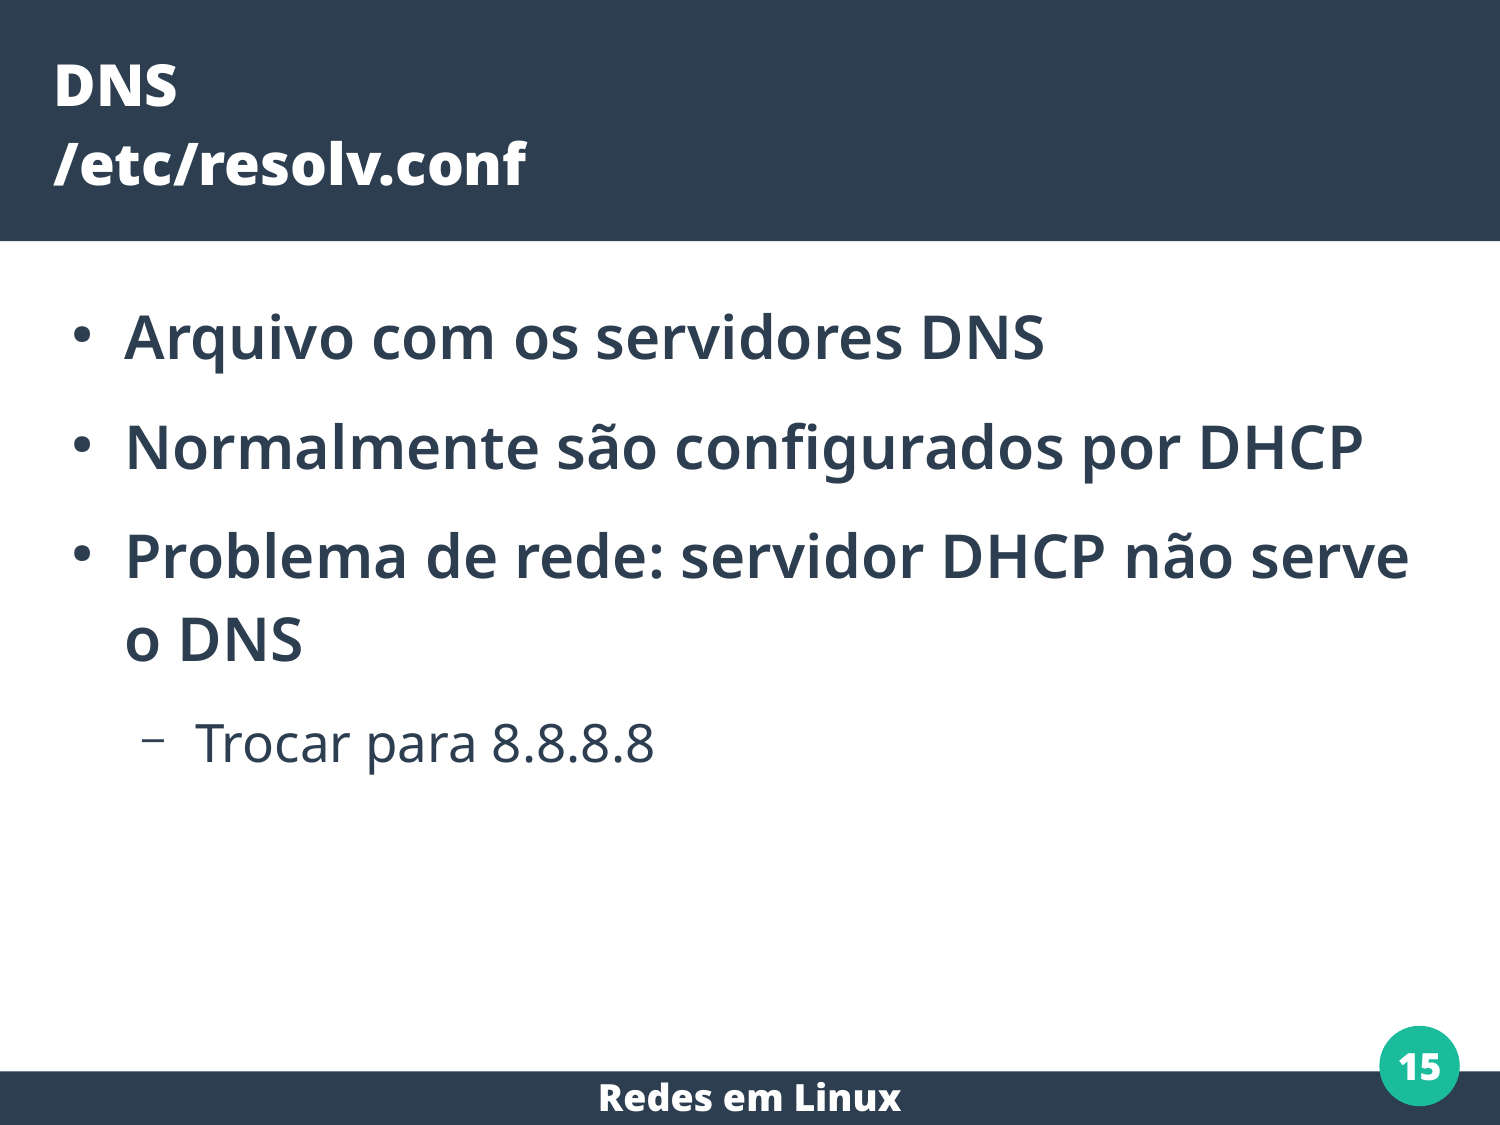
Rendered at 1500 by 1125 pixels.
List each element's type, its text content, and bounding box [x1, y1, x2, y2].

list Arquivo com os servidores DNS Normalmente são configurados por DHCP Problema de rede: servidor DHCP não serve o DNS Trocar para 8.8.8.8 [53, 294, 1447, 1045]
title DNS /etc/resolv.conf [53, 44, 1447, 188]
